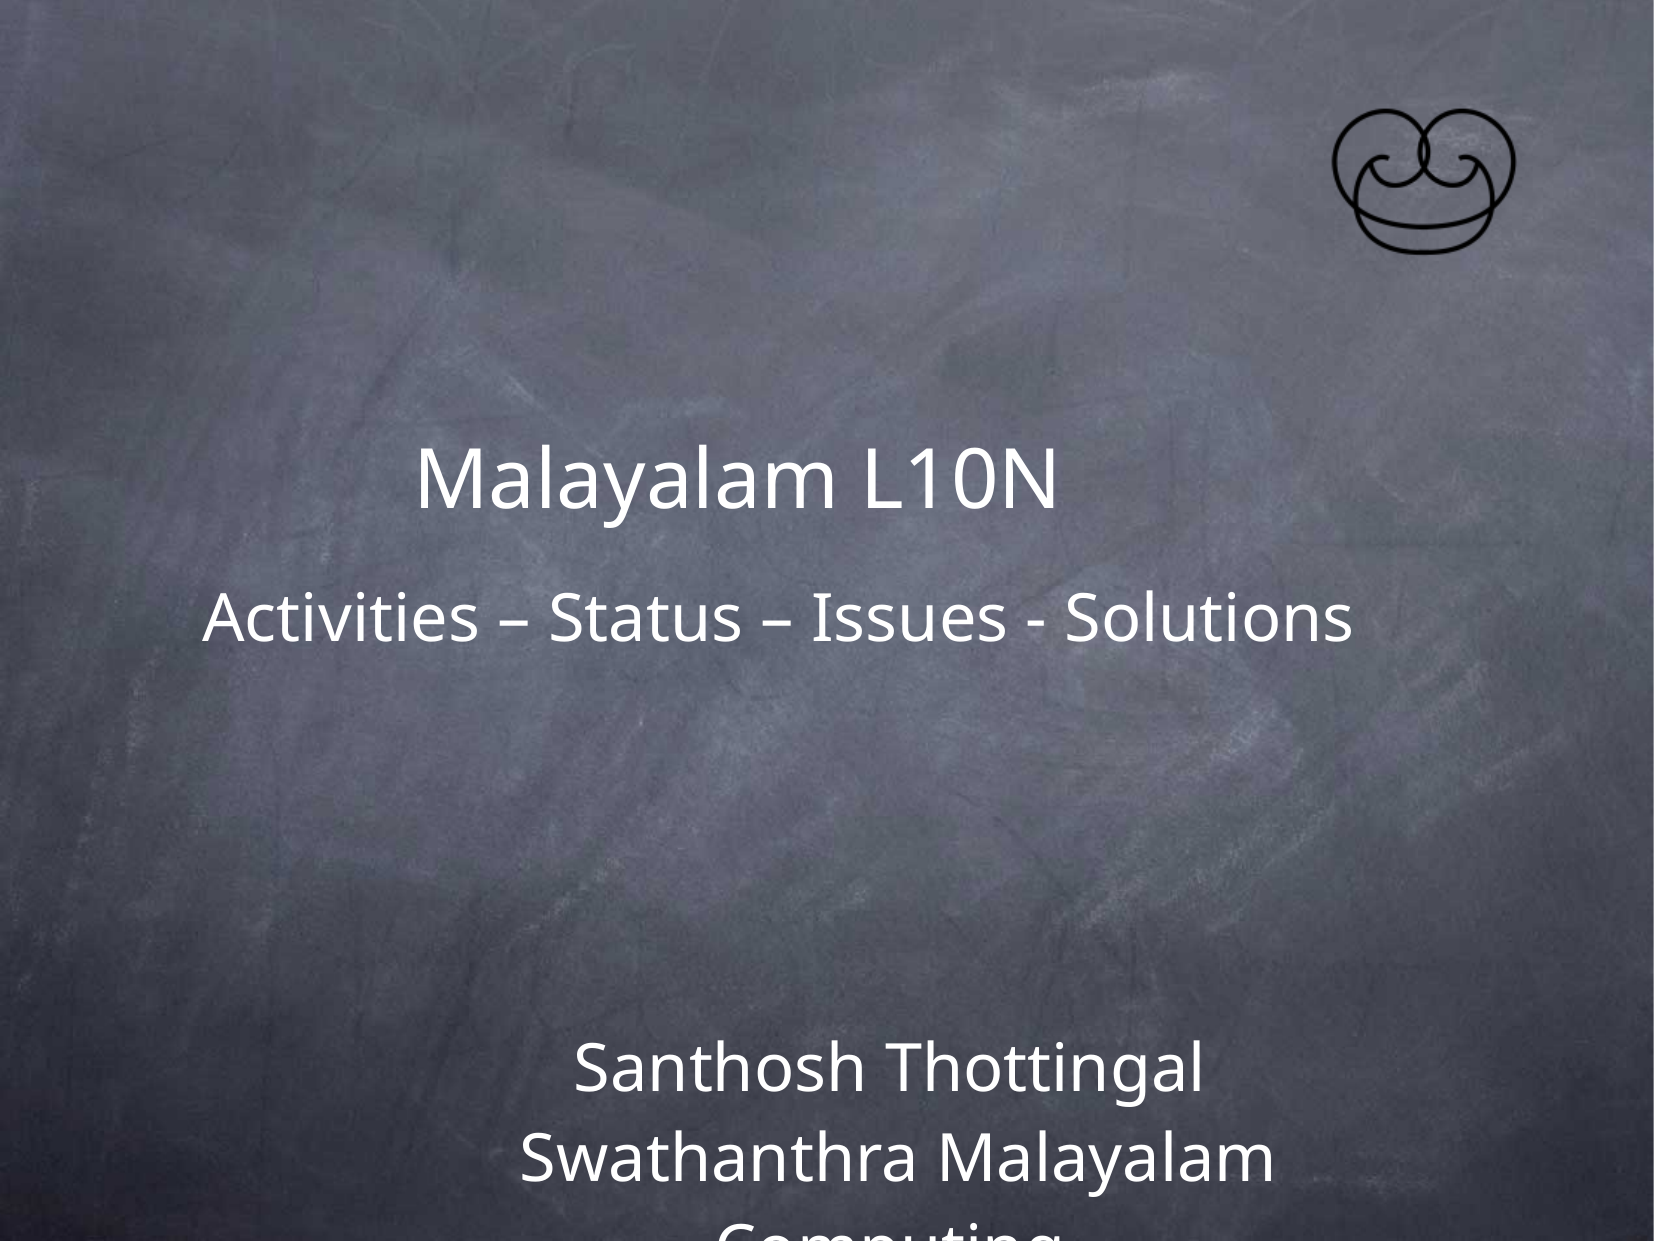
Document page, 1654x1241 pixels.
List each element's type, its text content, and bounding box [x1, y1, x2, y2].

text_box Malayalam L10N [398, 412, 1088, 526]
text_box Activities – Status – Issues - Solutions [187, 562, 1388, 676]
picture [0, 0, 1654, 1241]
text_box Santhosh Thottingal Swathanthra Malayalam Computing [487, 1012, 1651, 1203]
